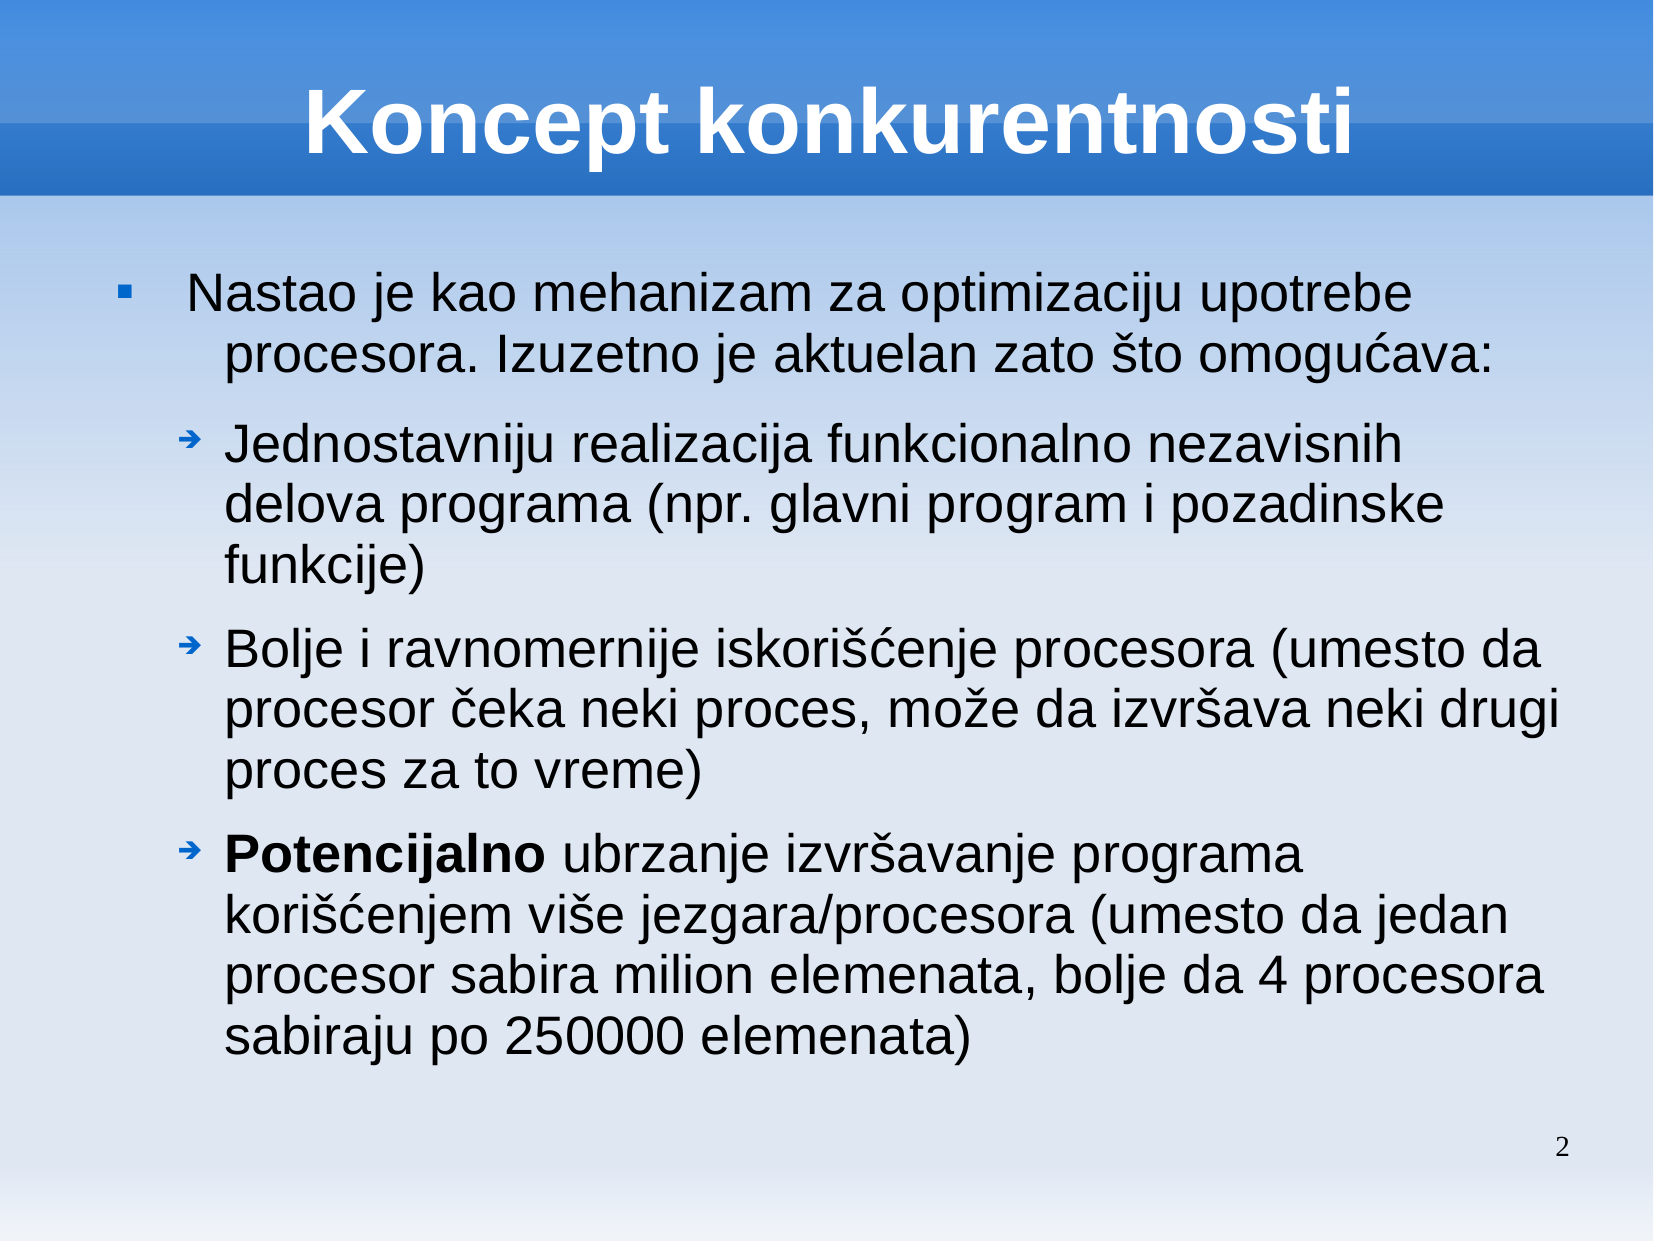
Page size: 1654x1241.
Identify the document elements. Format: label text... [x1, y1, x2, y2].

title Koncept konkurentnosti [86, 25, 1575, 218]
picture [0, 0, 1654, 1241]
list Nastao je kao mehanizam za optimizaciju upotrebe procesora. Izuzetno je aktuelan zato što omogućava: Jednostavniju realizacija funkcionalno nezavisnih delova programa (npr. glavni program i pozadinske funkcije) Bolje i ravnomernije iskorišćenje procesora (umesto da procesor čeka neki proces, može da izvršava neki drugi proces za to vreme) Potencijalno ubrzanje izvršavanje programa korišćenjem više jezgara/procesora (umesto da jedan procesor sabira milion elemenata, bolje da 4 procesora sabiraju po 250000 elemenata) [82, 262, 1571, 1069]
